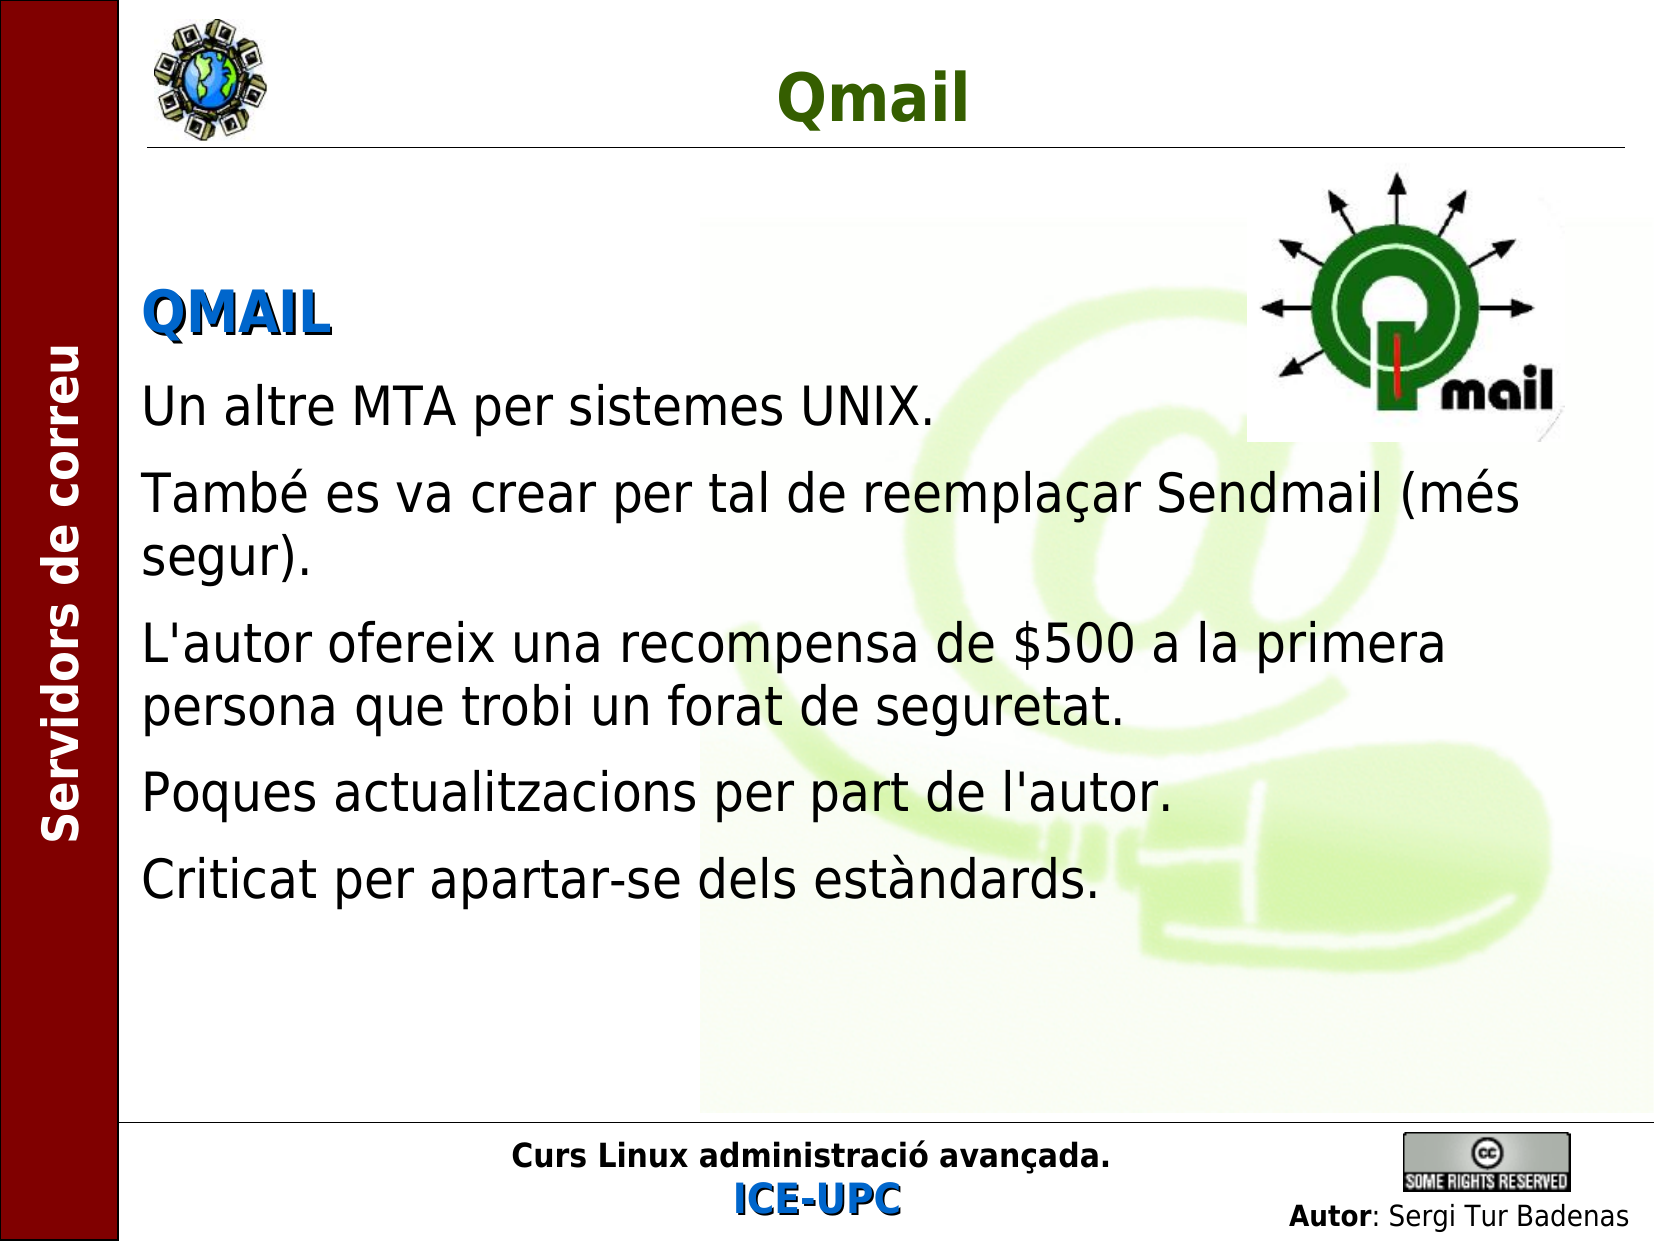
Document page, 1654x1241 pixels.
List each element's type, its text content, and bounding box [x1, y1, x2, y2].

list QMAIL Un altre MTA per sistemes UNIX. També es va crear per tal de reemplaçar Sendmail (més segur). L'autor ofereix una recompensa de $500 a la primera persona que trobi un forat de seguretat. Poques actualitzacions per part de l'autor. Criticat per apartar-se dels estàndards. [141, 278, 1630, 1114]
title Qmail [129, 49, 1619, 148]
picture [1403, 1132, 1571, 1192]
picture [700, 151, 1654, 1113]
picture [154, 19, 268, 49]
